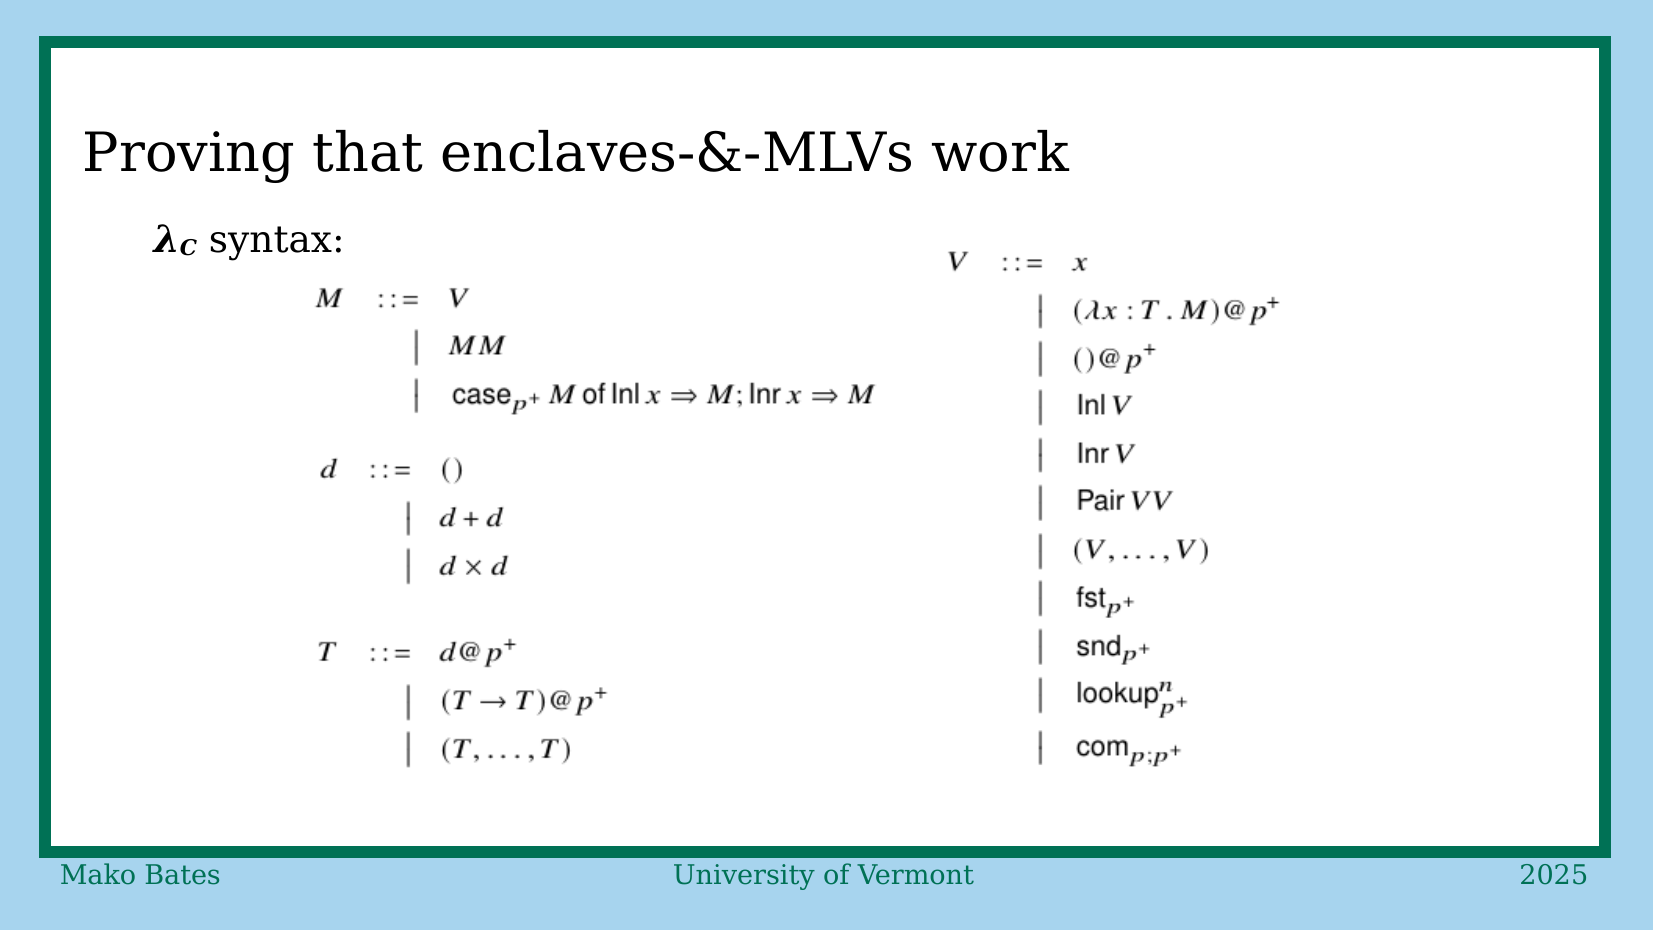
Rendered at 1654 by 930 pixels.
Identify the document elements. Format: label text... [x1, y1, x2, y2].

text_box [687, 864, 691, 877]
picture [939, 241, 1286, 776]
picture [302, 445, 631, 791]
list 𝝀𝑪 syntax: [82, 217, 1571, 777]
picture [307, 279, 886, 421]
title Proving that enclaves-&-MLVs work [82, 101, 1571, 205]
